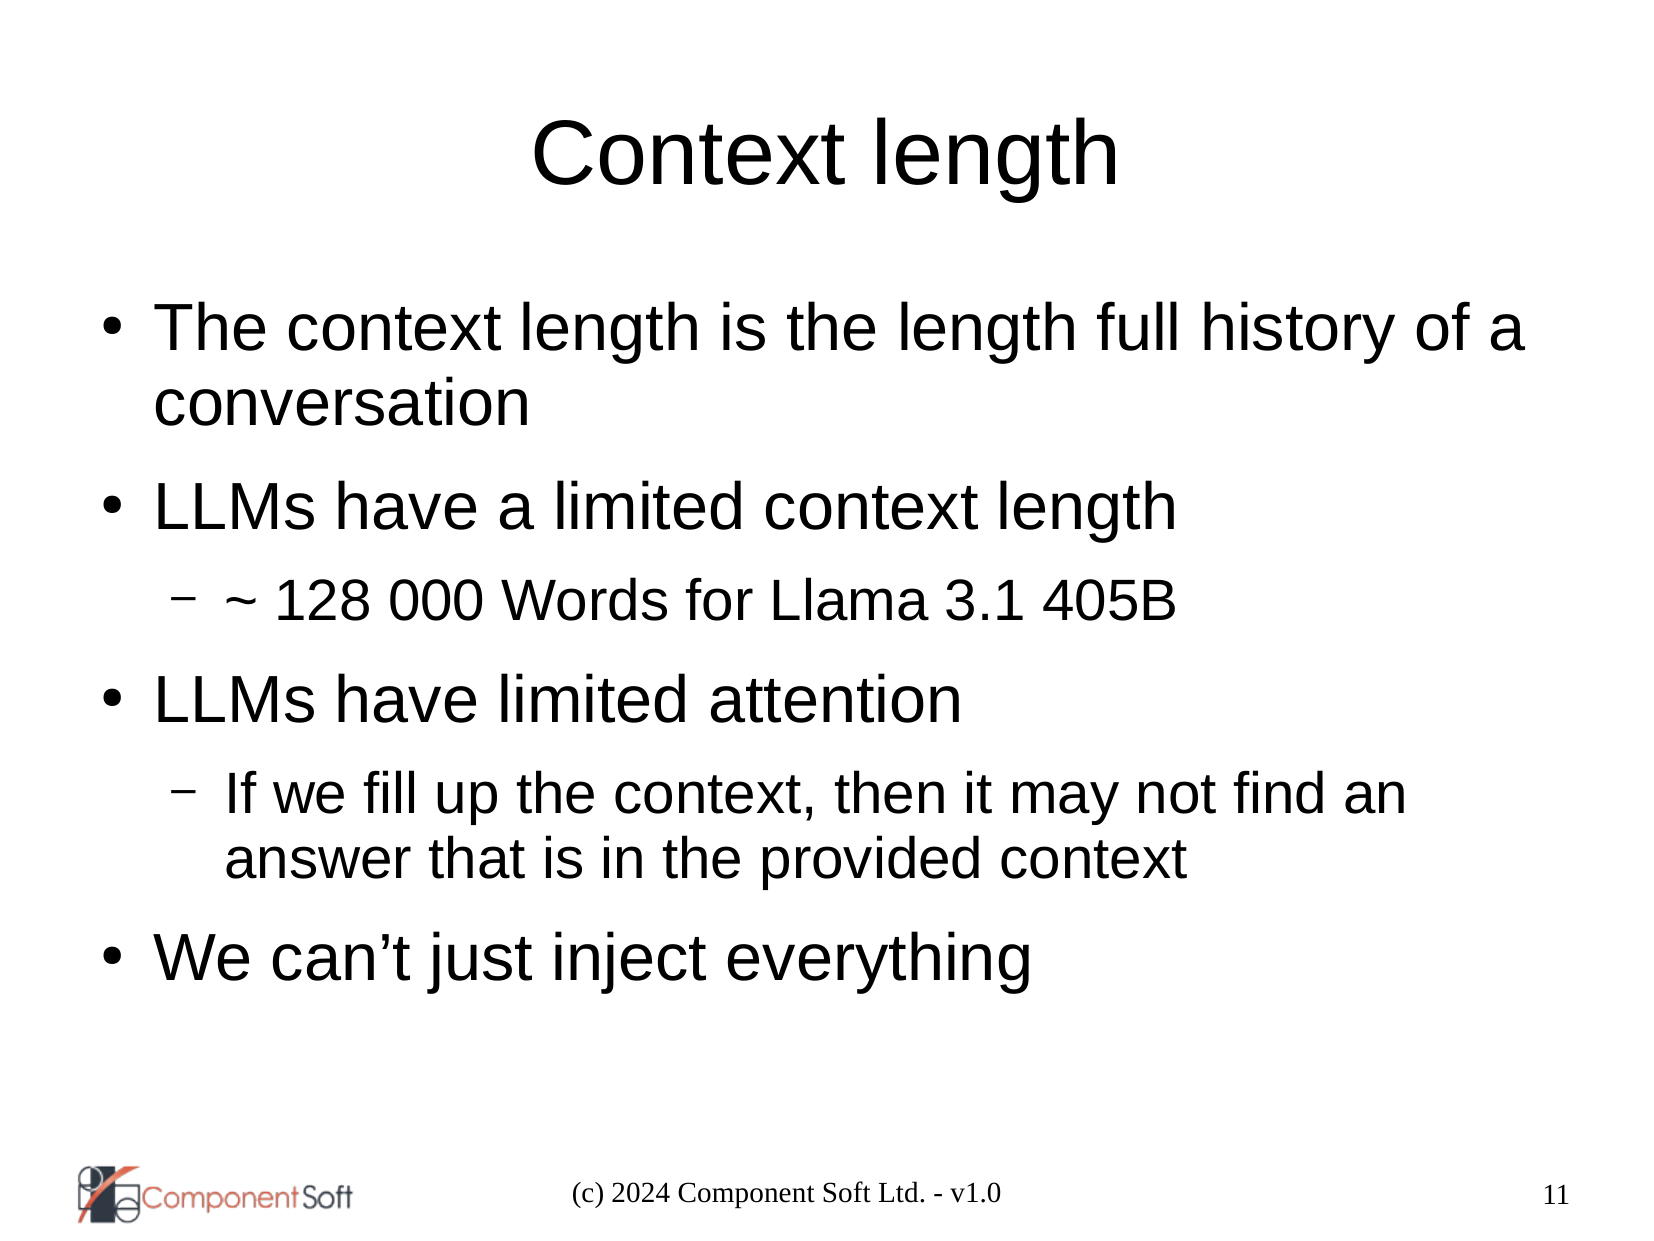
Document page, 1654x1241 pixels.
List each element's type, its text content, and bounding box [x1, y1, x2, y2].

picture [75, 1162, 357, 1227]
title Context length [82, 49, 1571, 257]
list The context length is the length full history of a conversation LLMs have a limited context length ~ 128 000 Words for Llama 3.1 405B LLMs have limited attention If we fill up the context, then it may not find an answer that is in the provided context We can’t just inject everything [82, 290, 1571, 1010]
